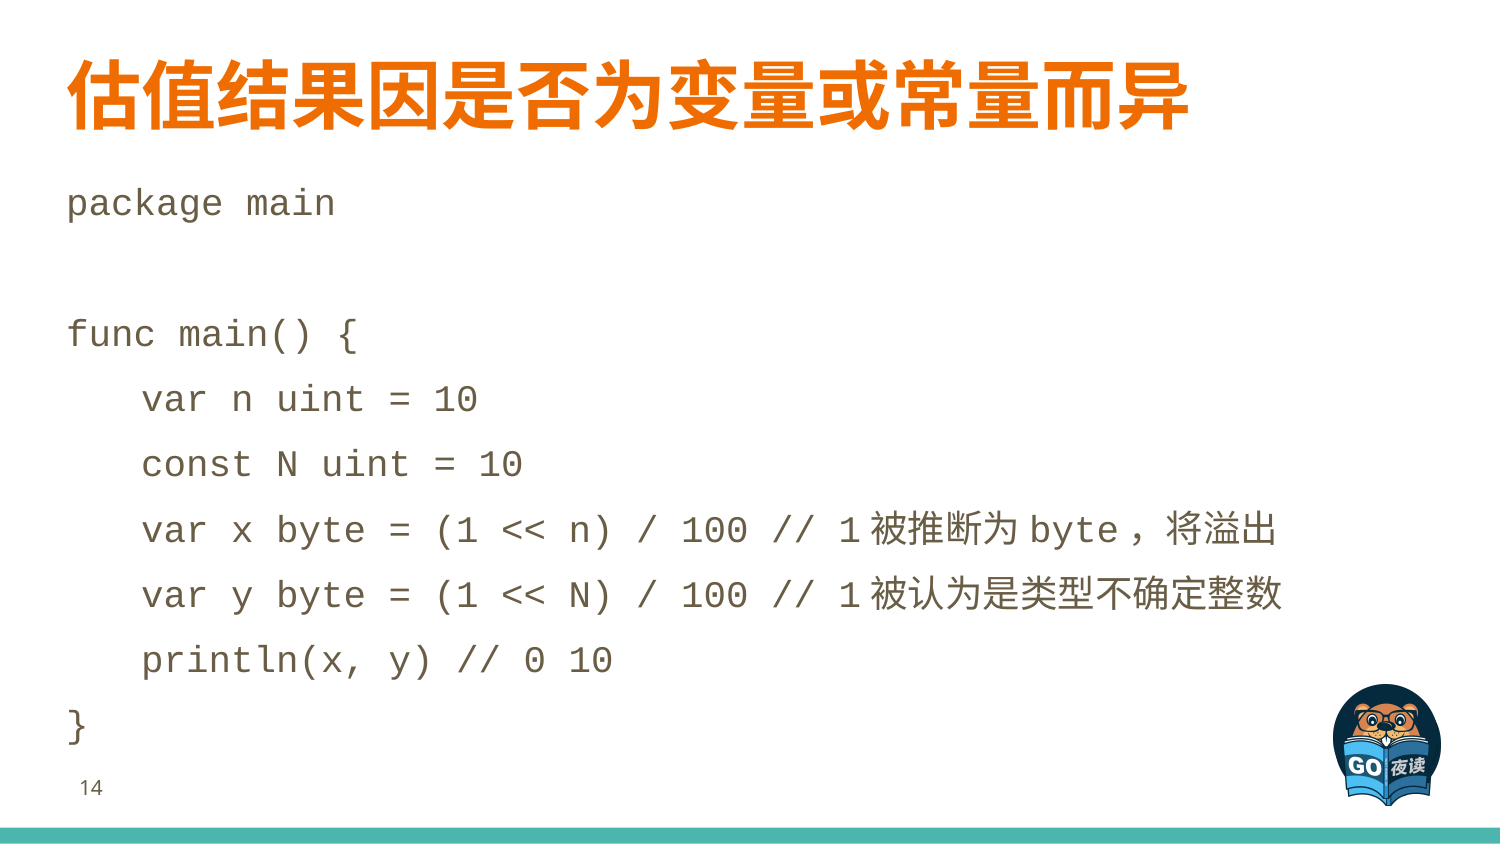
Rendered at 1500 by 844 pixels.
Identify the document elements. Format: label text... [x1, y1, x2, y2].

slide_number <number> [27, 756, 118, 821]
picture [1333, 684, 1441, 806]
title 估值结果因是否为变量或常量而异 [51, 33, 1449, 150]
list package main func main() { var n uint = 10 const N uint = 10 var x byte = (1 << n) / 100 // 1被推断为byte，将溢出 var y byte = (1 << N) / 100 // 1被认为是类型不确定整数 println(x, y) // 0 10 } [51, 175, 1339, 757]
